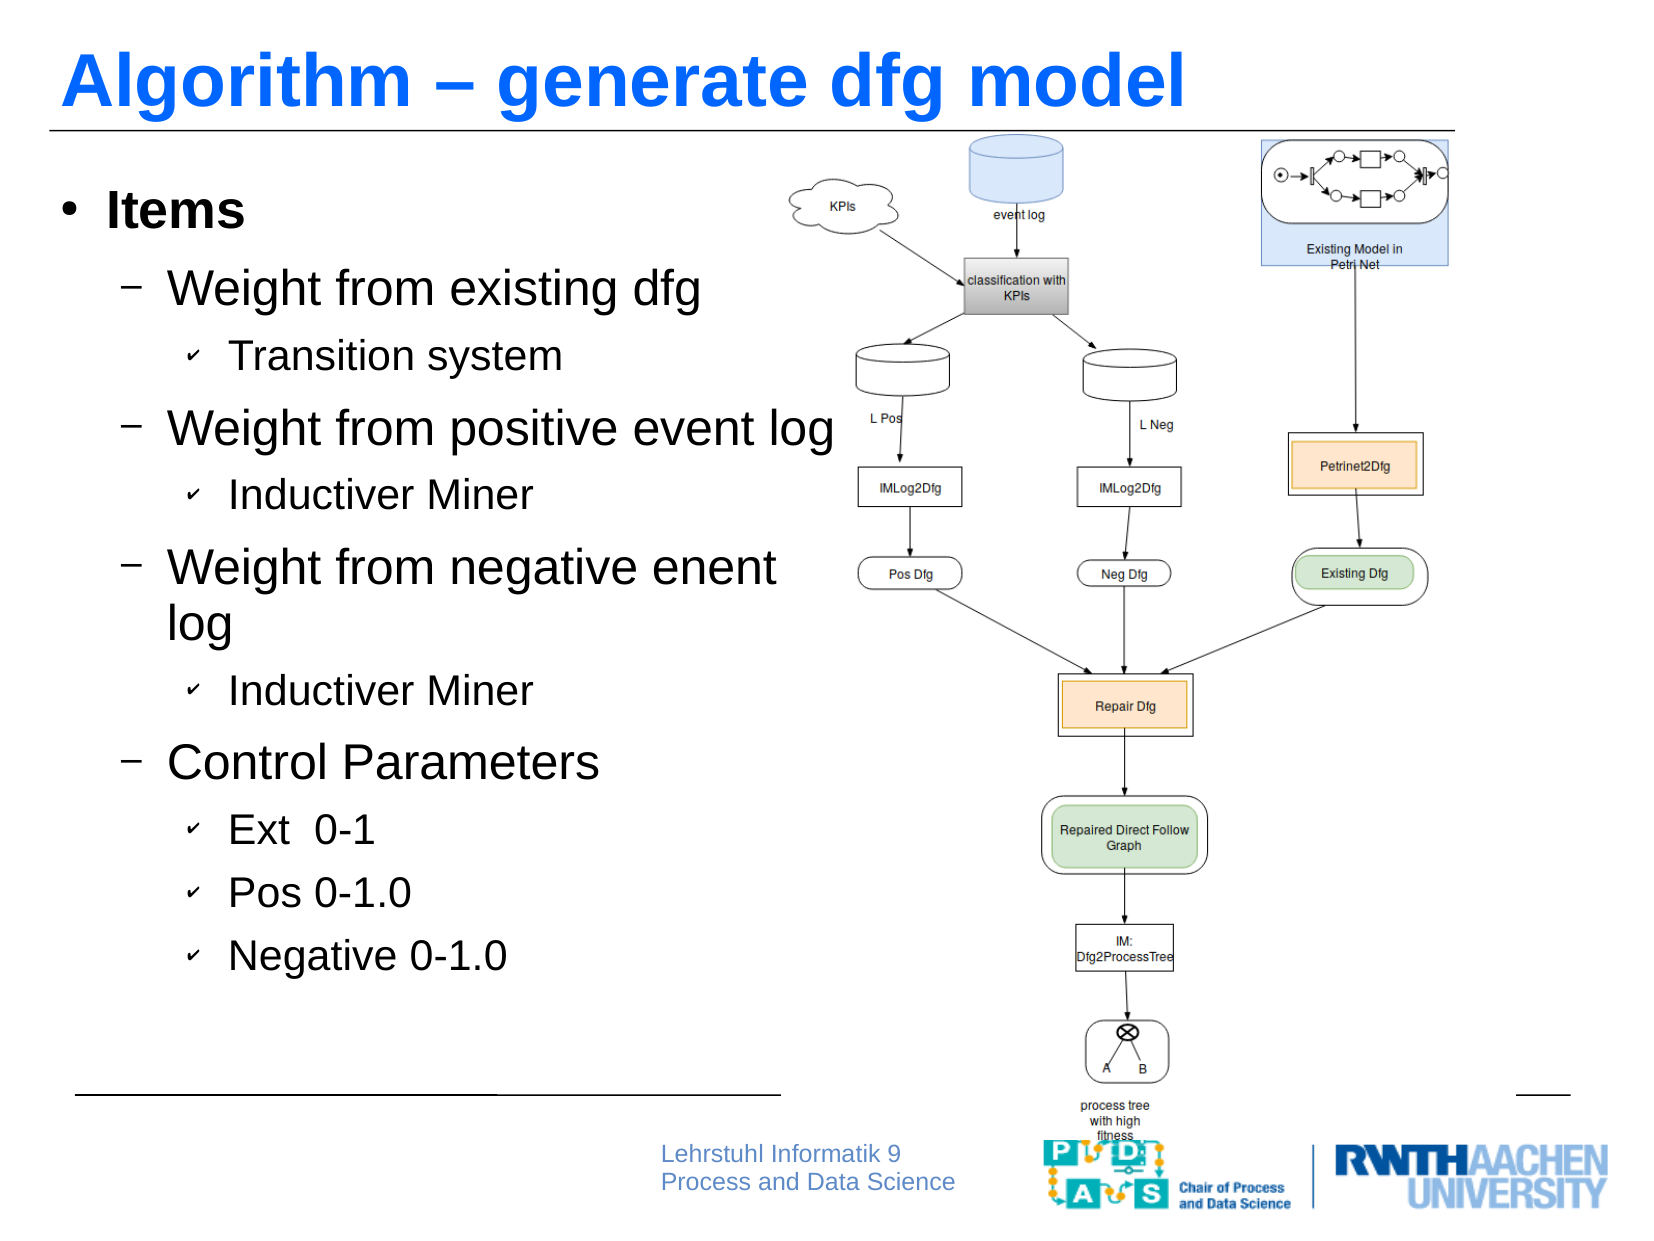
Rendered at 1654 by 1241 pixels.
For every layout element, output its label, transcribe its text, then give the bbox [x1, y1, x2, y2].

picture [781, 134, 1647, 1241]
list Items Weight from existing dfg Transition system Weight from positive event log Inductiver Miner Weight from negative enent log Inductiver Miner Control Parameters Ext 0-1 Pos 0-1.0 Negative 0-1.0 [45, 180, 841, 1036]
title Algorithm – generate dfg model [60, 30, 1549, 131]
